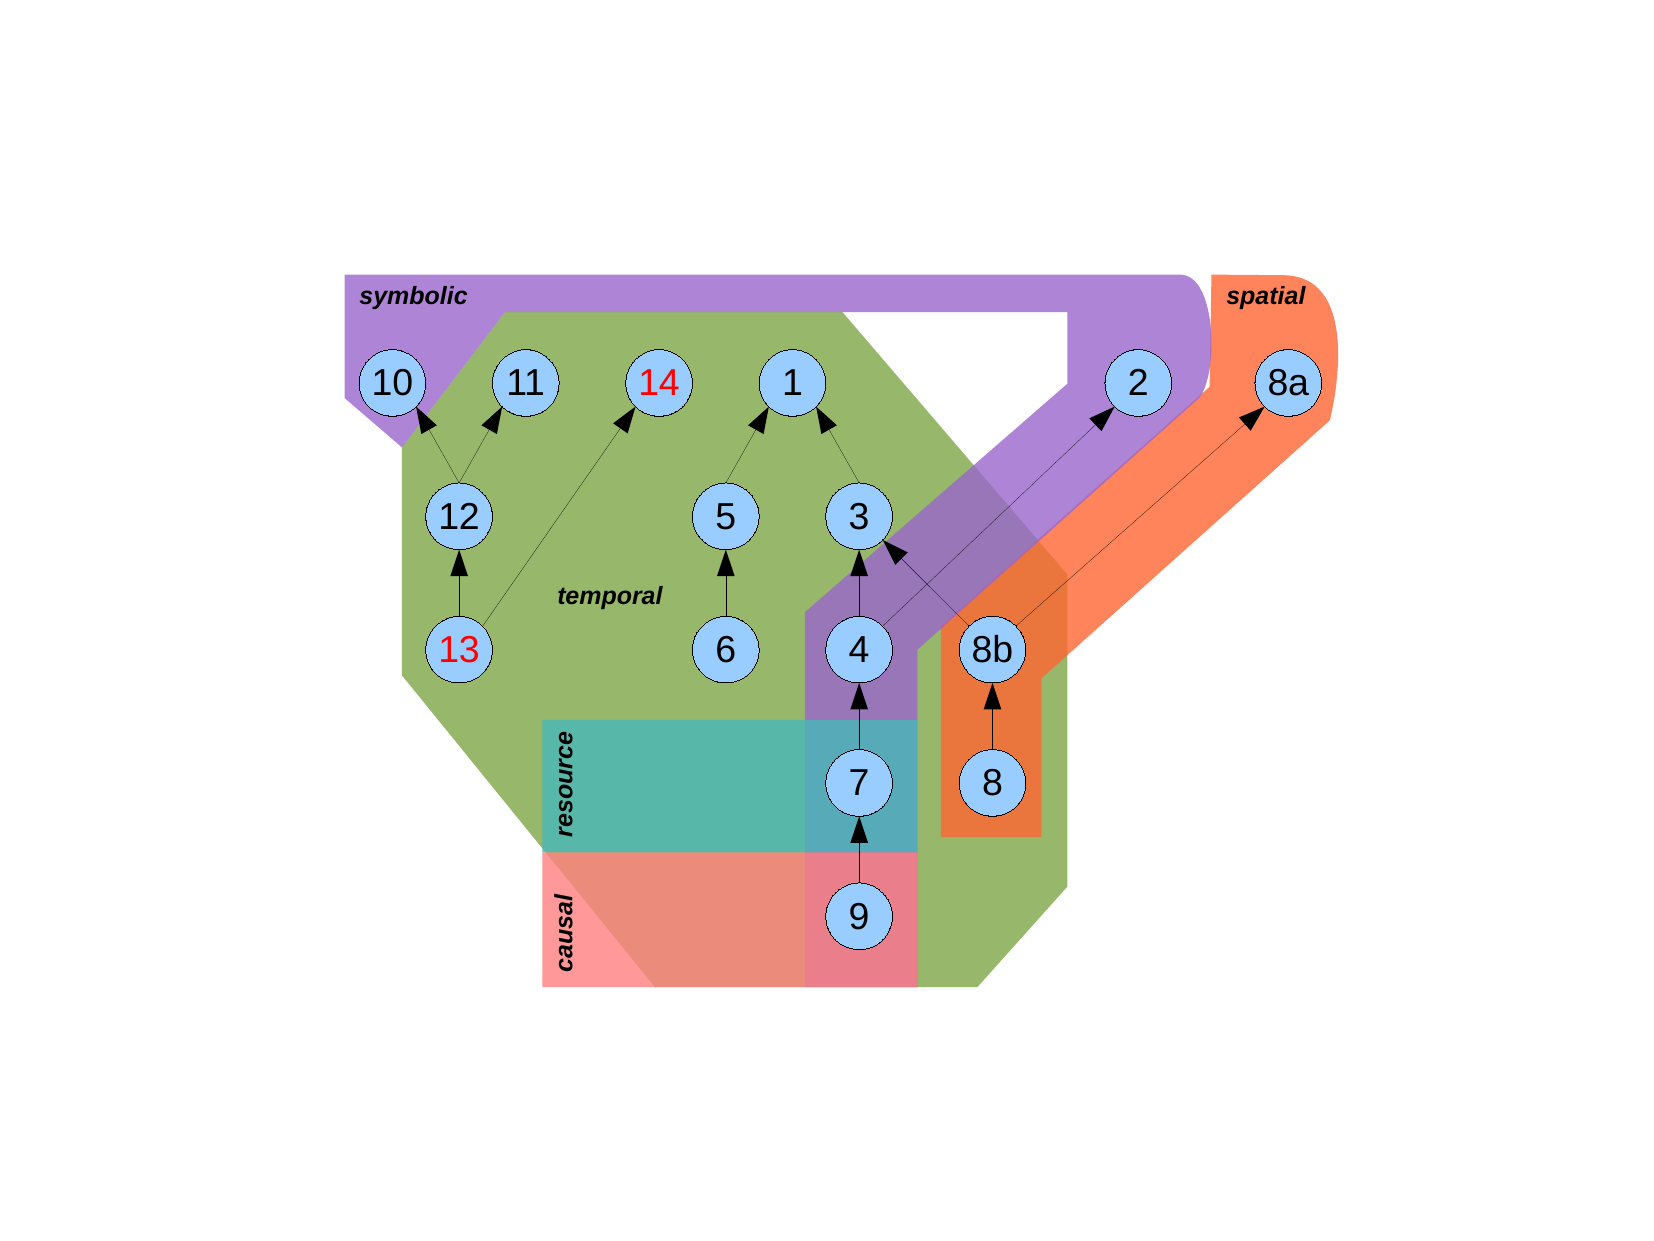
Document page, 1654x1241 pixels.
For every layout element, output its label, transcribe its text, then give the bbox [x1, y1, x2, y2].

text_box 1 [759, 349, 826, 417]
text_box temporal [542, 574, 678, 618]
text_box 12 [425, 482, 493, 550]
text_box 9 [825, 882, 893, 950]
text_box 7 [825, 749, 893, 817]
text_box 13 [425, 616, 493, 683]
text_box 4 [825, 616, 893, 683]
text_box 11 [492, 349, 560, 417]
text_box 2 [1104, 349, 1172, 417]
text_box resource [542, 702, 586, 843]
text_box [344, 274, 1339, 988]
text_box 6 [692, 616, 760, 683]
text_box 8b [959, 616, 1026, 683]
text_box 10 [359, 349, 426, 417]
text_box 8 [959, 749, 1026, 817]
text_box 14 [625, 349, 693, 417]
text_box causal [542, 843, 586, 988]
text_box 5 [692, 482, 760, 550]
text_box 3 [825, 482, 893, 550]
text_box spatial [1211, 274, 1321, 318]
text_box symbolic [344, 274, 483, 318]
text_box 8a [1254, 349, 1322, 417]
